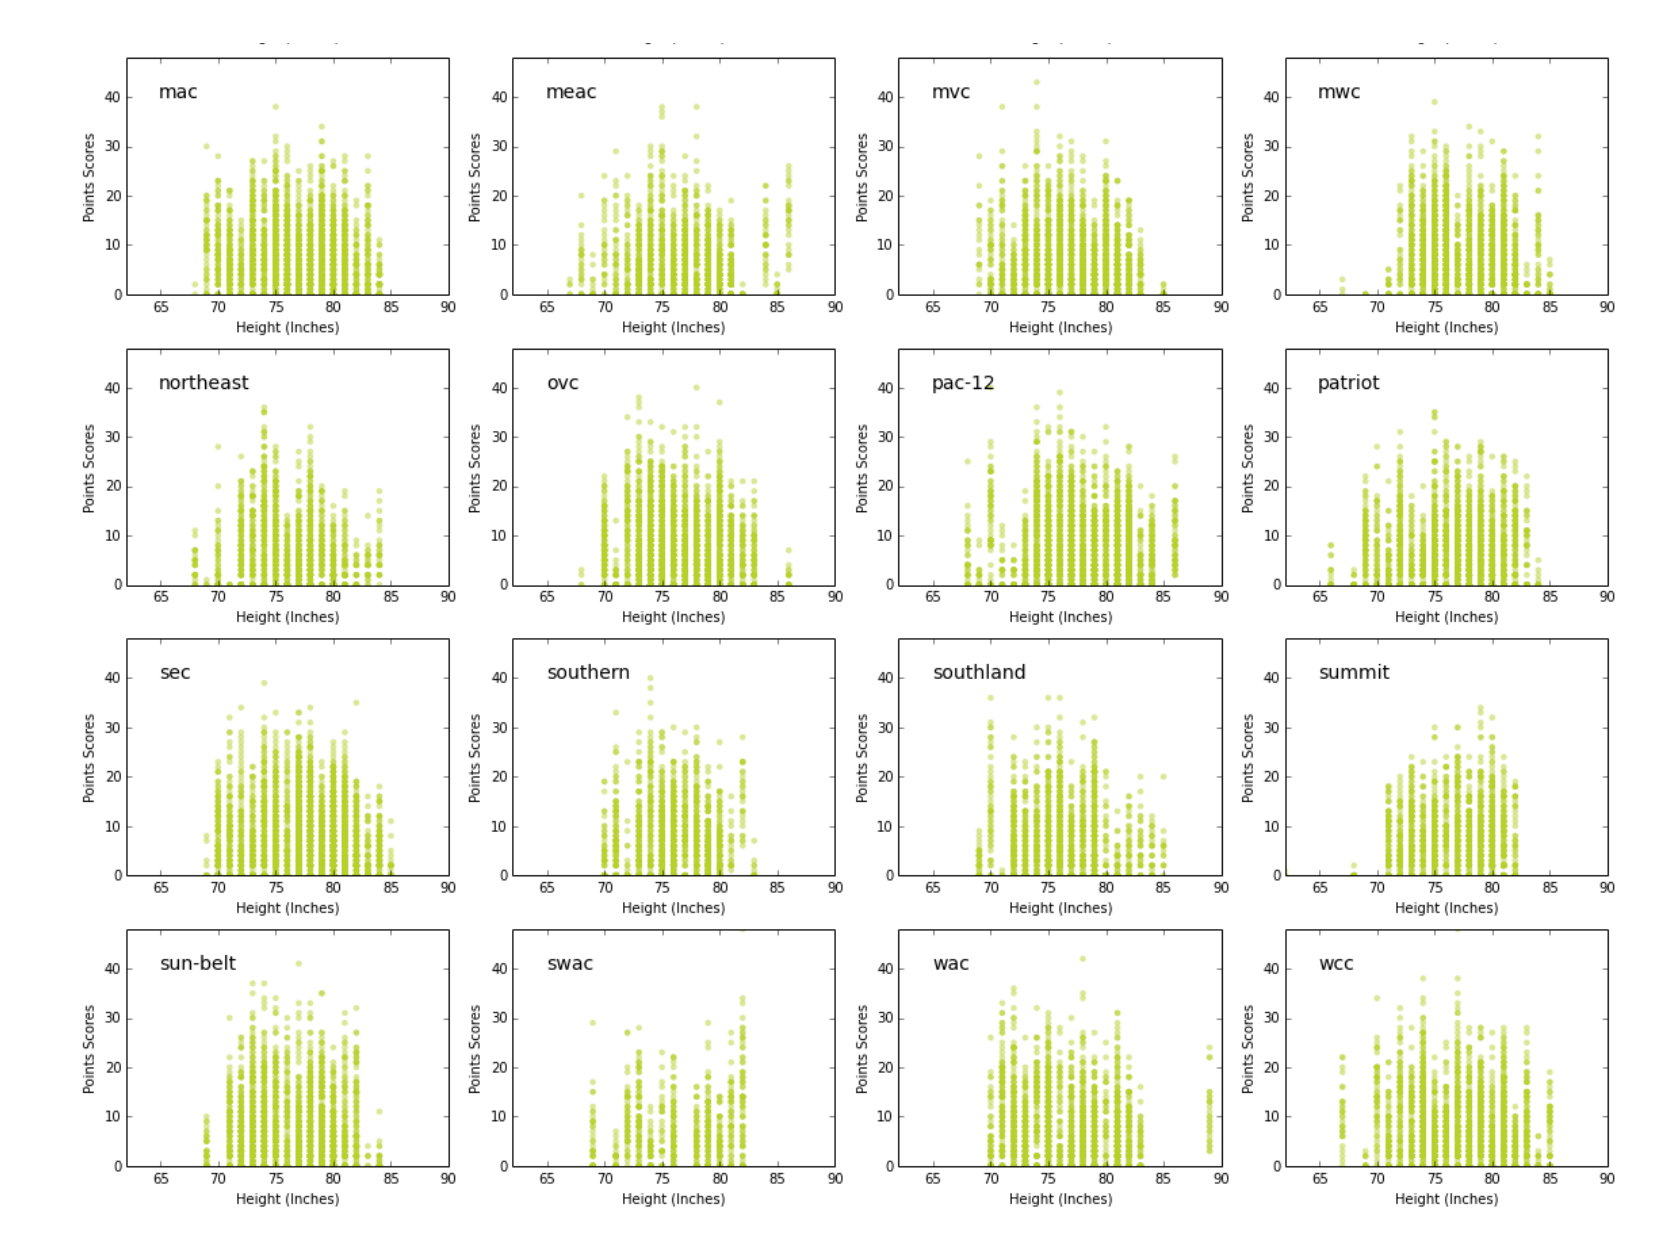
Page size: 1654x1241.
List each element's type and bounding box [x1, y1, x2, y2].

picture [75, 43, 1624, 1216]
